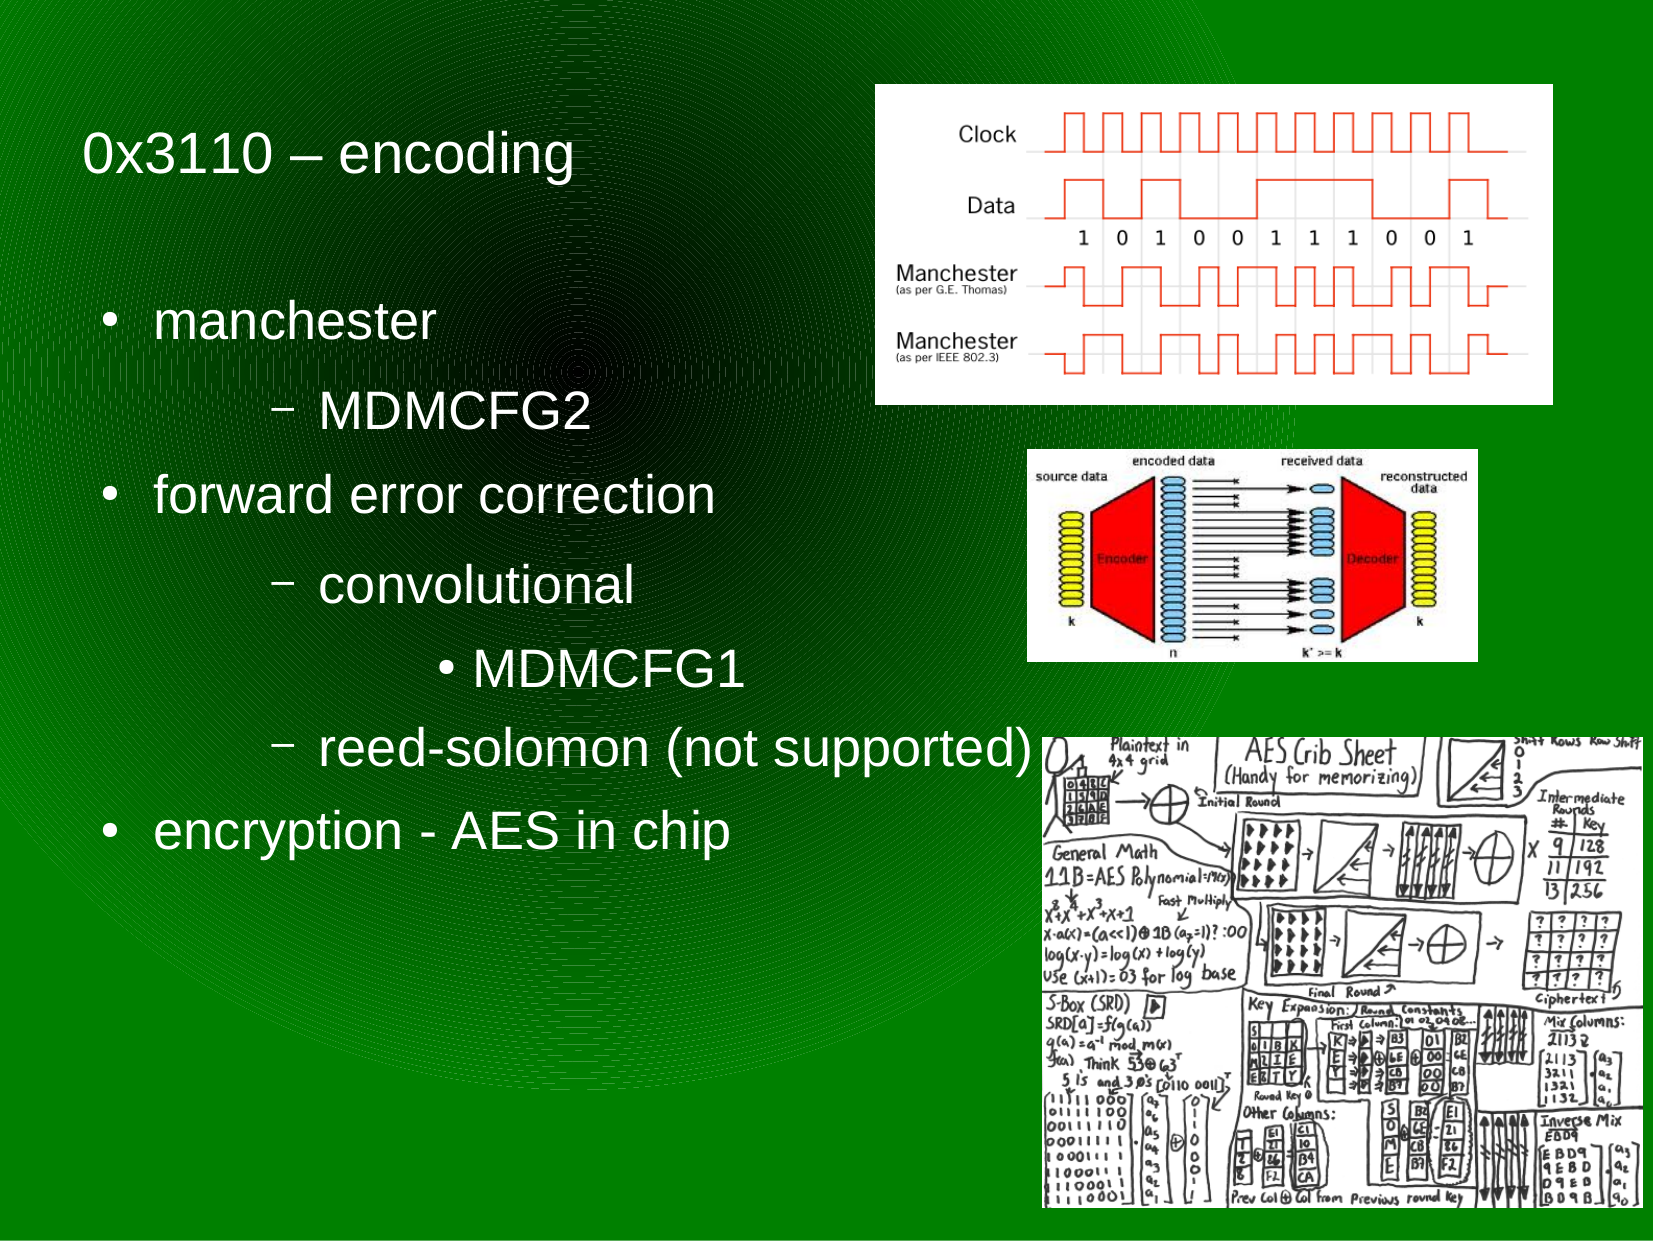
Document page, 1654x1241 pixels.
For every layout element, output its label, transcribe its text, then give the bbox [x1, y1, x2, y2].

picture [875, 84, 1553, 406]
picture [1027, 449, 1478, 662]
title 0x3110 – encoding [82, 49, 1571, 257]
picture [1042, 737, 1643, 1208]
list manchester MDMCFG2 forward error correction convolutional MDMCFG1 reed-solomon (not supported) encryption - AES in chip [82, 290, 1571, 1109]
